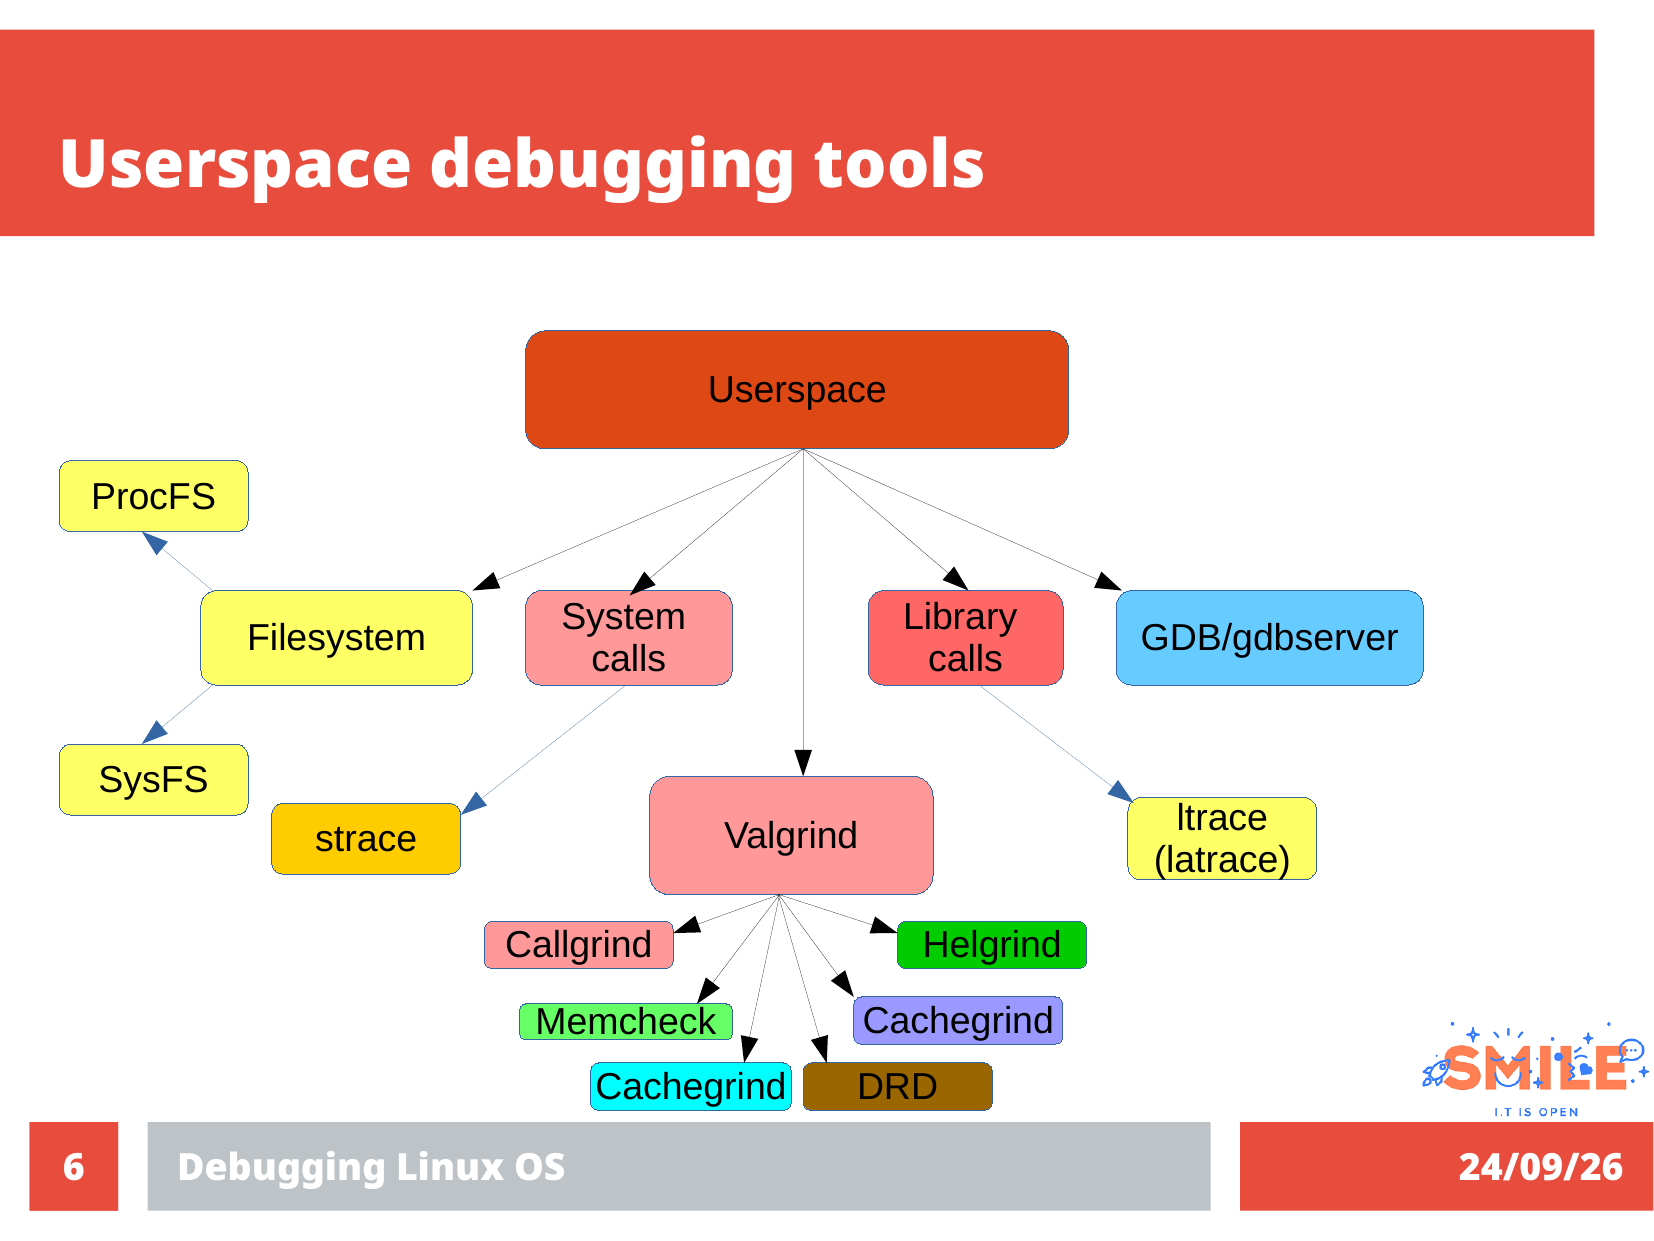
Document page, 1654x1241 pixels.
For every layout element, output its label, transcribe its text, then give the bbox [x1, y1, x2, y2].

text_box Memcheck [519, 1003, 733, 1040]
text_box strace [271, 803, 461, 875]
text_box DRD [803, 1062, 993, 1111]
title Userspace debugging tools [59, 59, 1595, 207]
text_box Cachegrind [853, 996, 1063, 1045]
text_box Library calls [868, 590, 1064, 686]
text_box Filesystem [200, 590, 473, 686]
text_box Valgrind [649, 776, 934, 895]
picture [1417, 1019, 1653, 1123]
text_box ltrace (latrace) [1127, 797, 1317, 880]
text_box Helgrind [897, 921, 1087, 969]
text_box Callgrind [484, 921, 674, 969]
text_box Userspace [525, 330, 1069, 449]
text_box SysFS [59, 744, 249, 816]
text_box GDB/gdbserver [1116, 590, 1424, 686]
text_box System calls [525, 590, 733, 686]
text_box ProcFS [59, 460, 249, 532]
text_box Cachegrind [590, 1062, 792, 1111]
